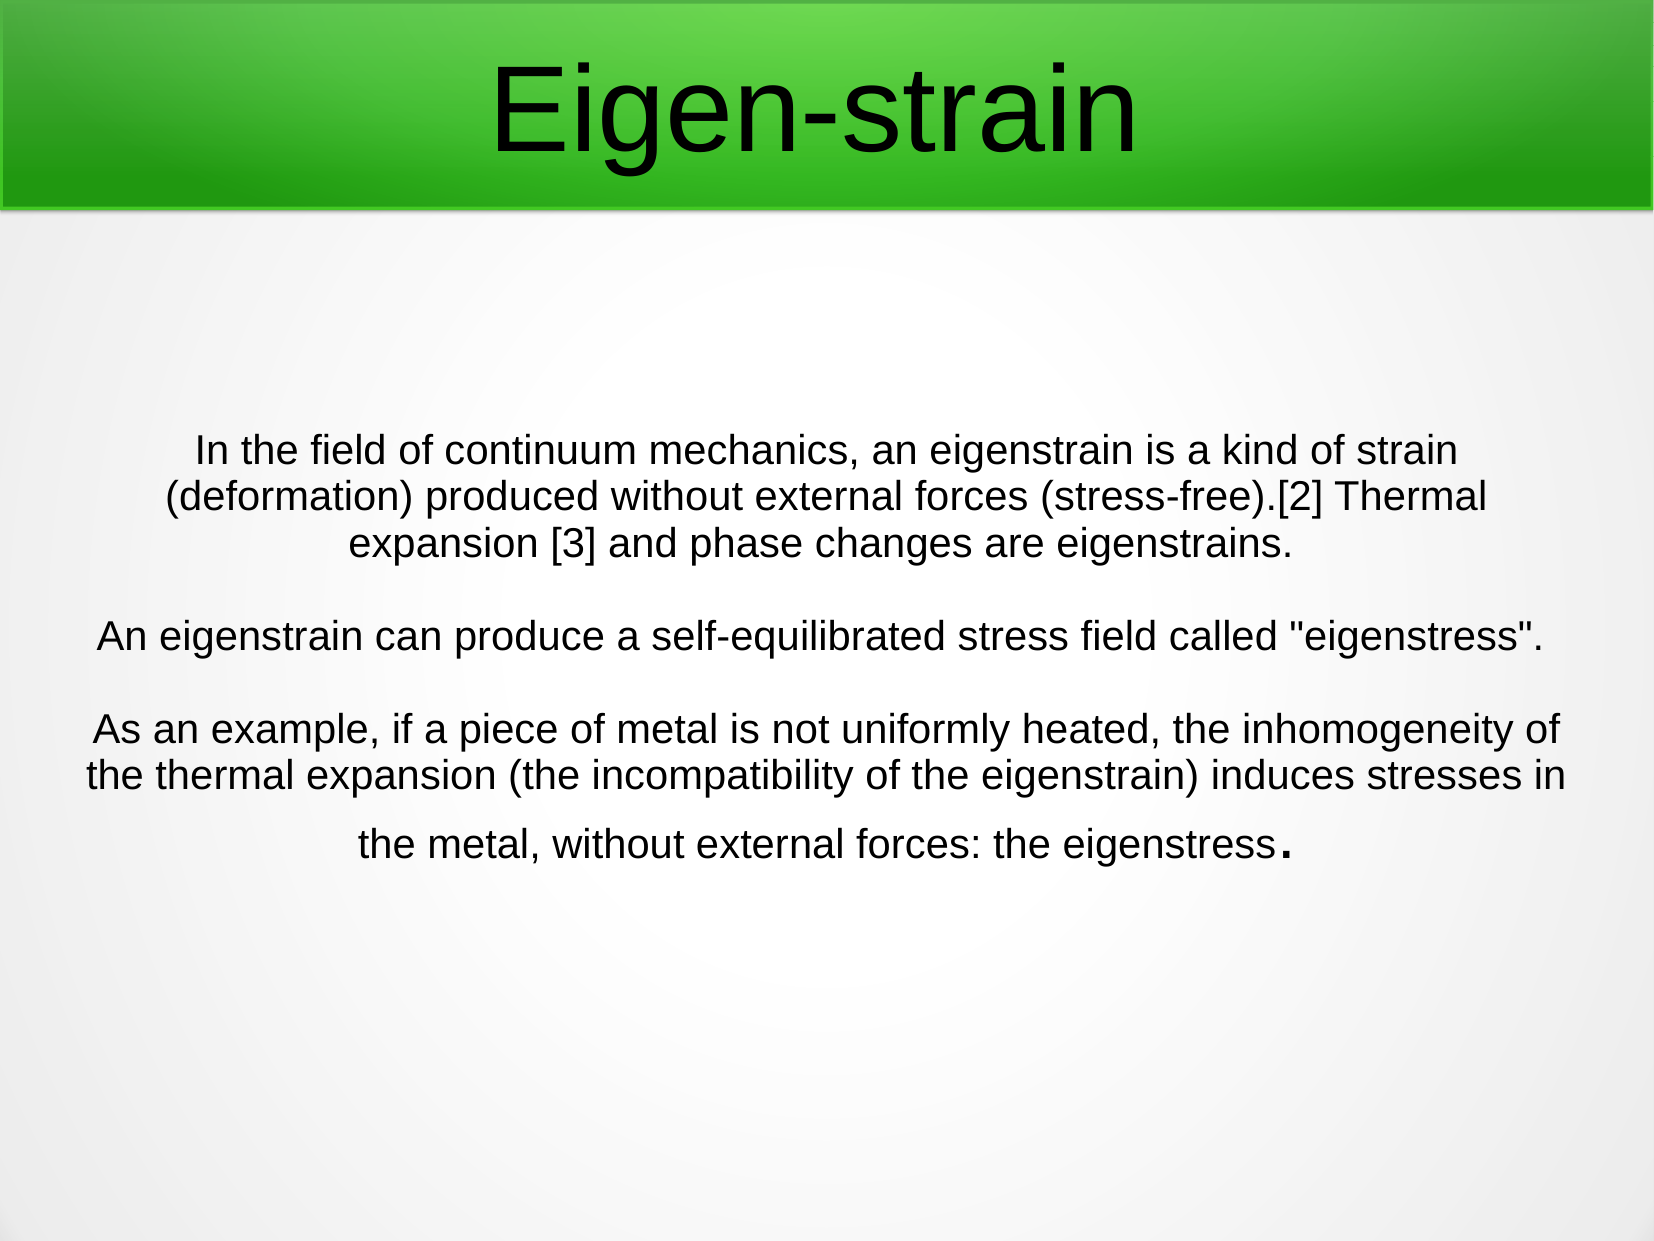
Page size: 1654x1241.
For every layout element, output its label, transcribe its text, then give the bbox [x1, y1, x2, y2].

title Eigen-strain [70, 5, 1559, 213]
subtitle In the field of continuum mechanics, an eigenstrain is a kind of strain (deformation) produced without external forces (stress-free).[2] Thermal expansion [3] and phase changes are eigenstrains. An eigenstrain can produce a self-equilibrated stress field called "eigenstress". As an example, if a piece of metal is not uniformly heated, the inhomogeneity of the thermal expansion (the incompatibility of the eigenstrain) induces stresses in the metal, without external forces: the eigenstress. [82, 290, 1571, 1010]
